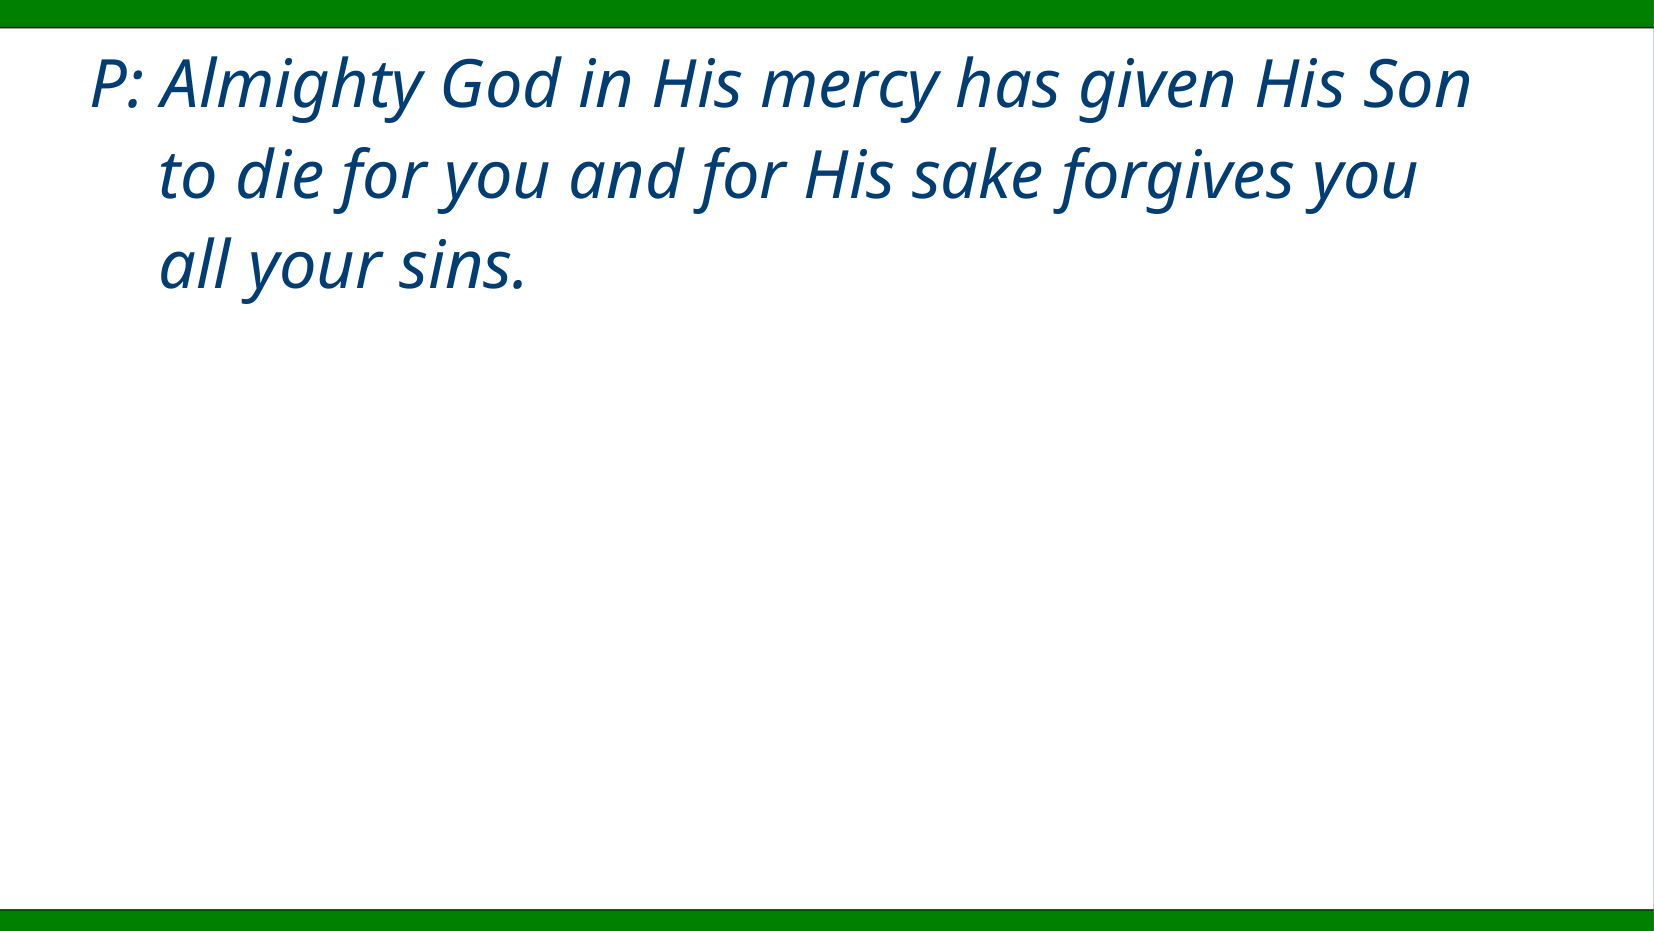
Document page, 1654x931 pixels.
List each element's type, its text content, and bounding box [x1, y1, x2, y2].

picture [0, 0, 1654, 931]
text_box P: Almighty God in His mercy has given His Son to die for you and for His sake forgives you all your sins. [75, 28, 1568, 314]
